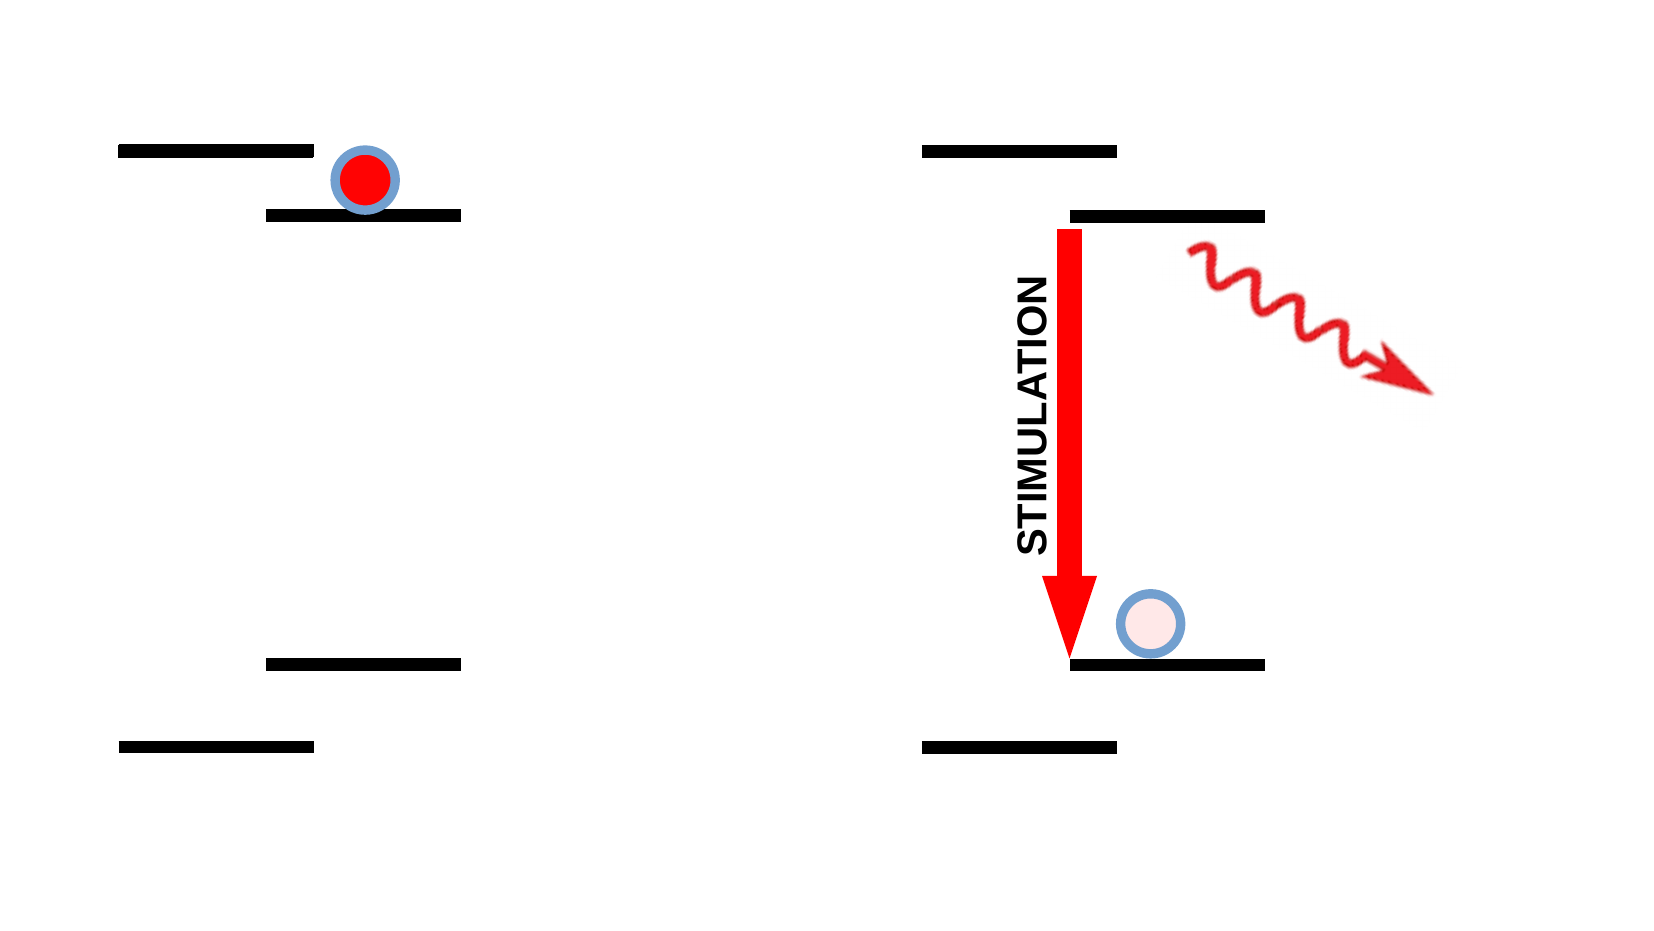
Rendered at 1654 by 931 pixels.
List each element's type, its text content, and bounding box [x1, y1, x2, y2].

text_box [335, 150, 396, 211]
text_box STIMULATION [1001, 160, 1063, 671]
text_box [1120, 593, 1181, 654]
picture [1156, 223, 1462, 432]
